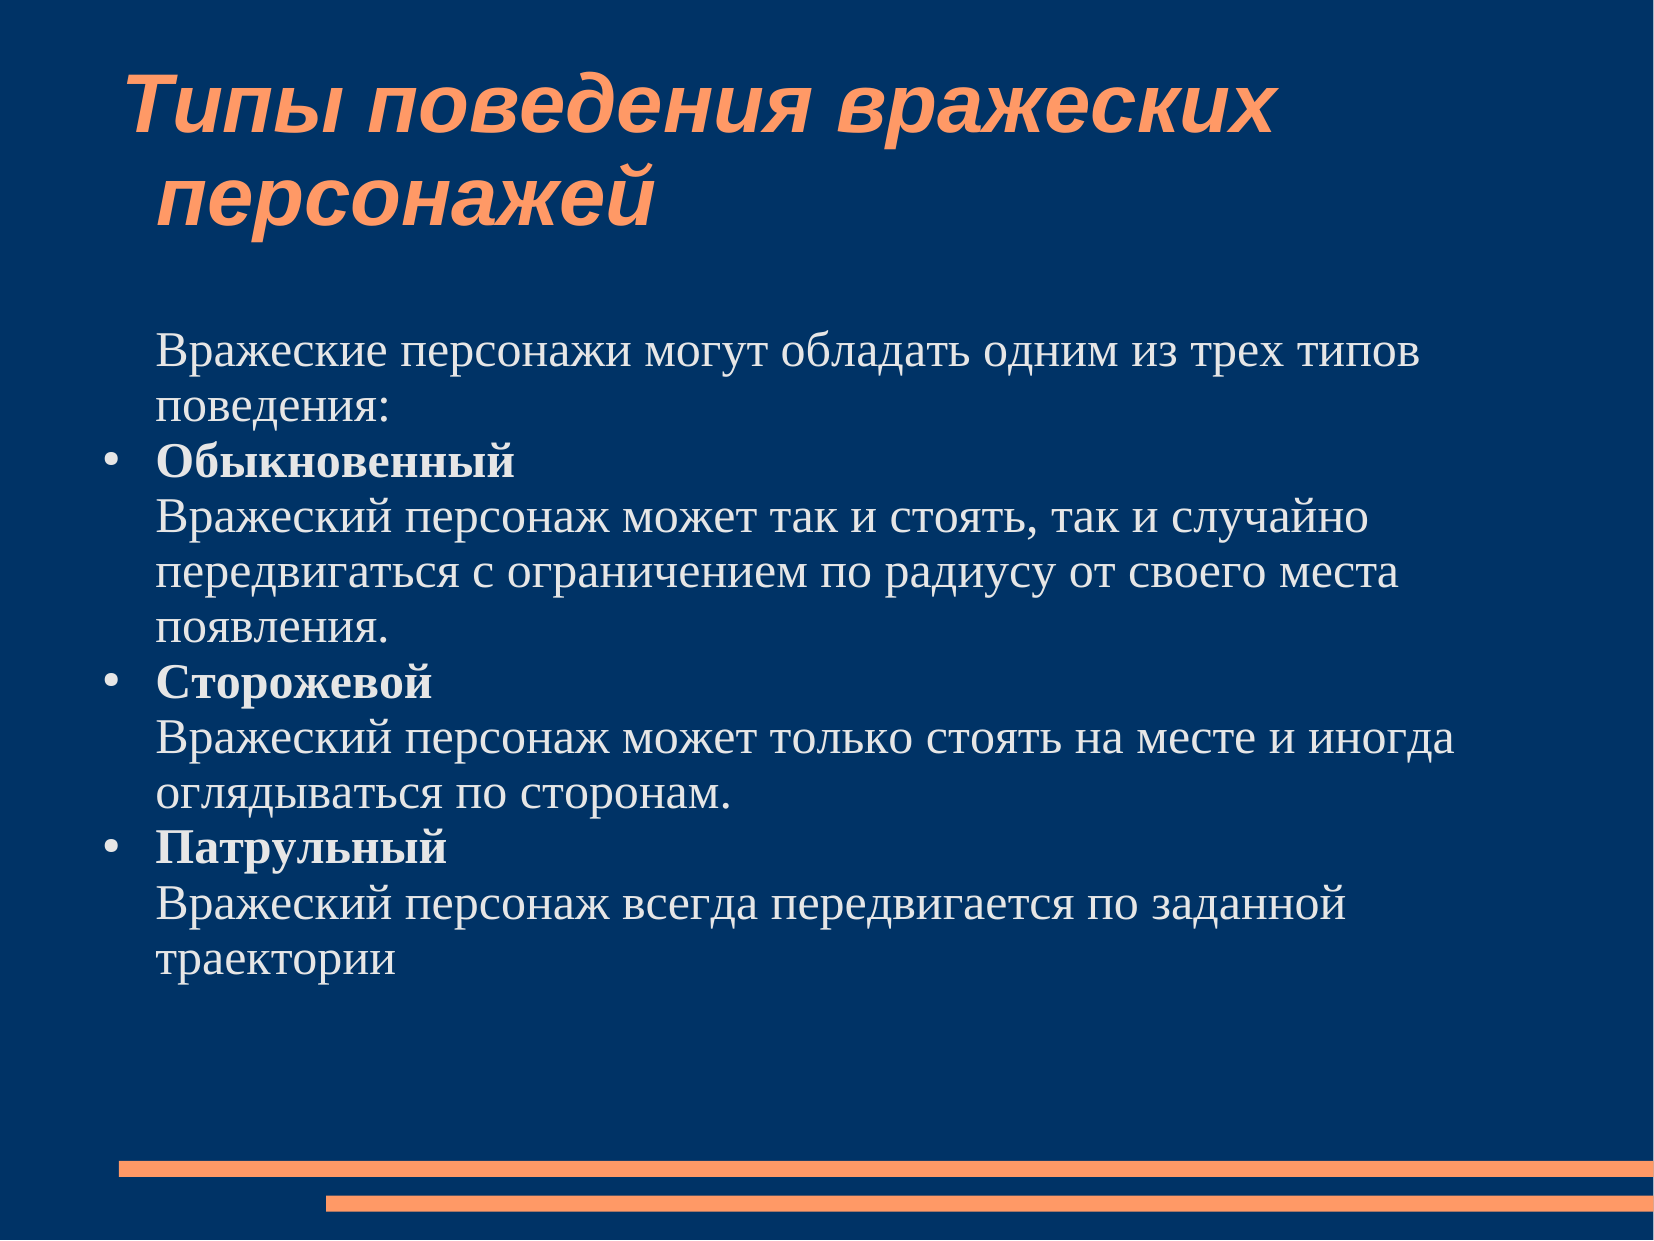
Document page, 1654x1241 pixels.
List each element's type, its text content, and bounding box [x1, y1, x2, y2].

title Типы поведения вражеских персонажей [121, 46, 1534, 254]
list Вражеские персонажи могут обладать одним из трех типов поведения: Обыкновенный Вражеский персонаж может так и стоять, так и случайно передвигаться с ограничением по радиусу от своего места появления. Сторожевой Вражеский персонаж может только стоять на месте и иногда оглядываться по сторонам. Патрульный Вражеский персонаж всегда передвигается по заданной траектории [84, 322, 1524, 1132]
